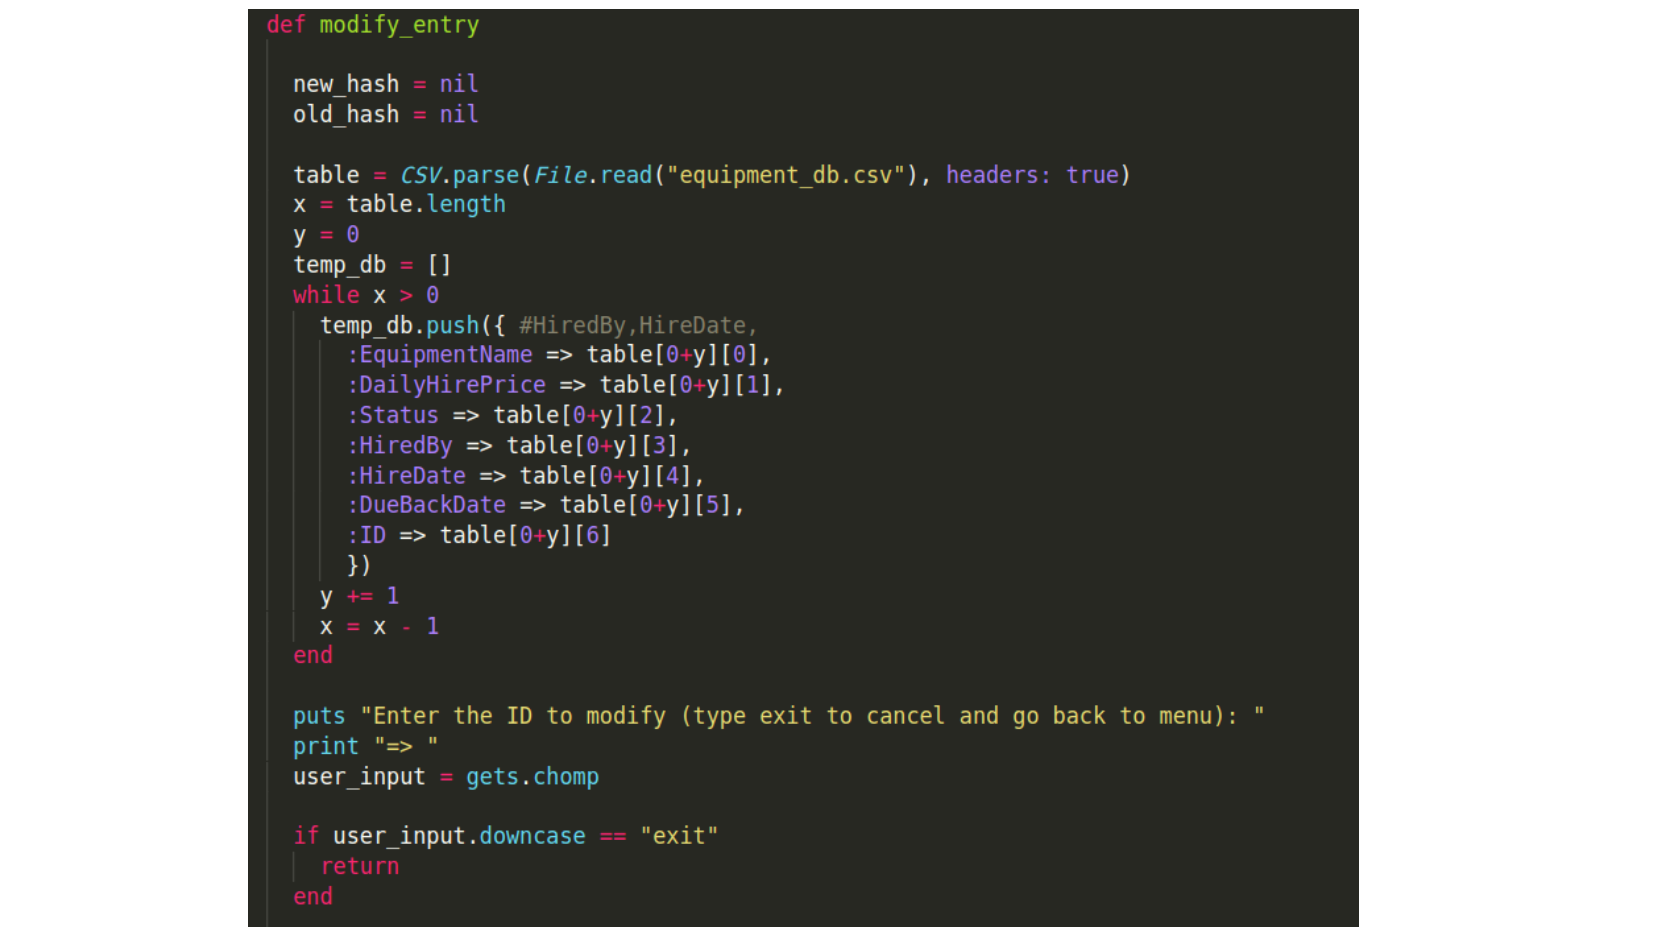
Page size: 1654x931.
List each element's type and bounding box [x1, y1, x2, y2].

picture [248, 9, 1359, 927]
